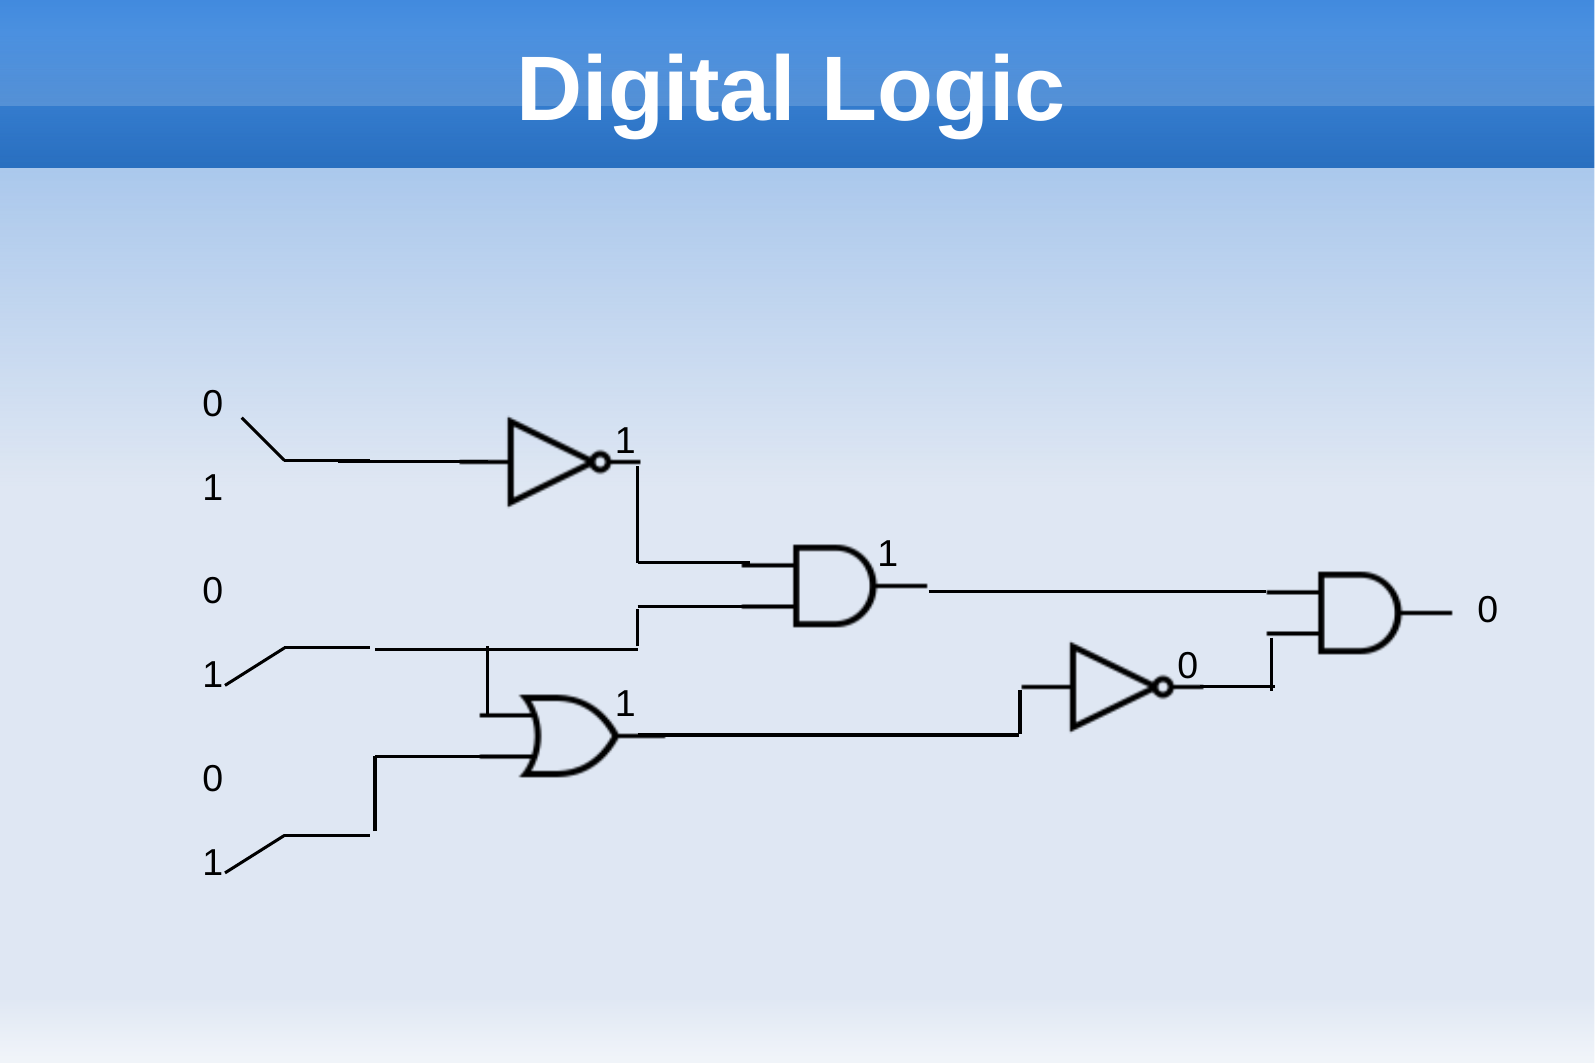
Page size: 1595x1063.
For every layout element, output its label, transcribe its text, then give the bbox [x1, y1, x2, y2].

text_box 0 1 [187, 562, 273, 704]
text_box 0 [1462, 580, 1538, 638]
text_box 1 [600, 675, 676, 732]
picture [0, 0, 1595, 1063]
text_box 0 1 [187, 750, 273, 891]
text_box 1 [600, 412, 676, 470]
title Digital Logic [74, 7, 1510, 171]
text_box 0 [1162, 637, 1201, 695]
text_box 0 1 [187, 375, 273, 516]
text_box 1 [862, 525, 938, 582]
